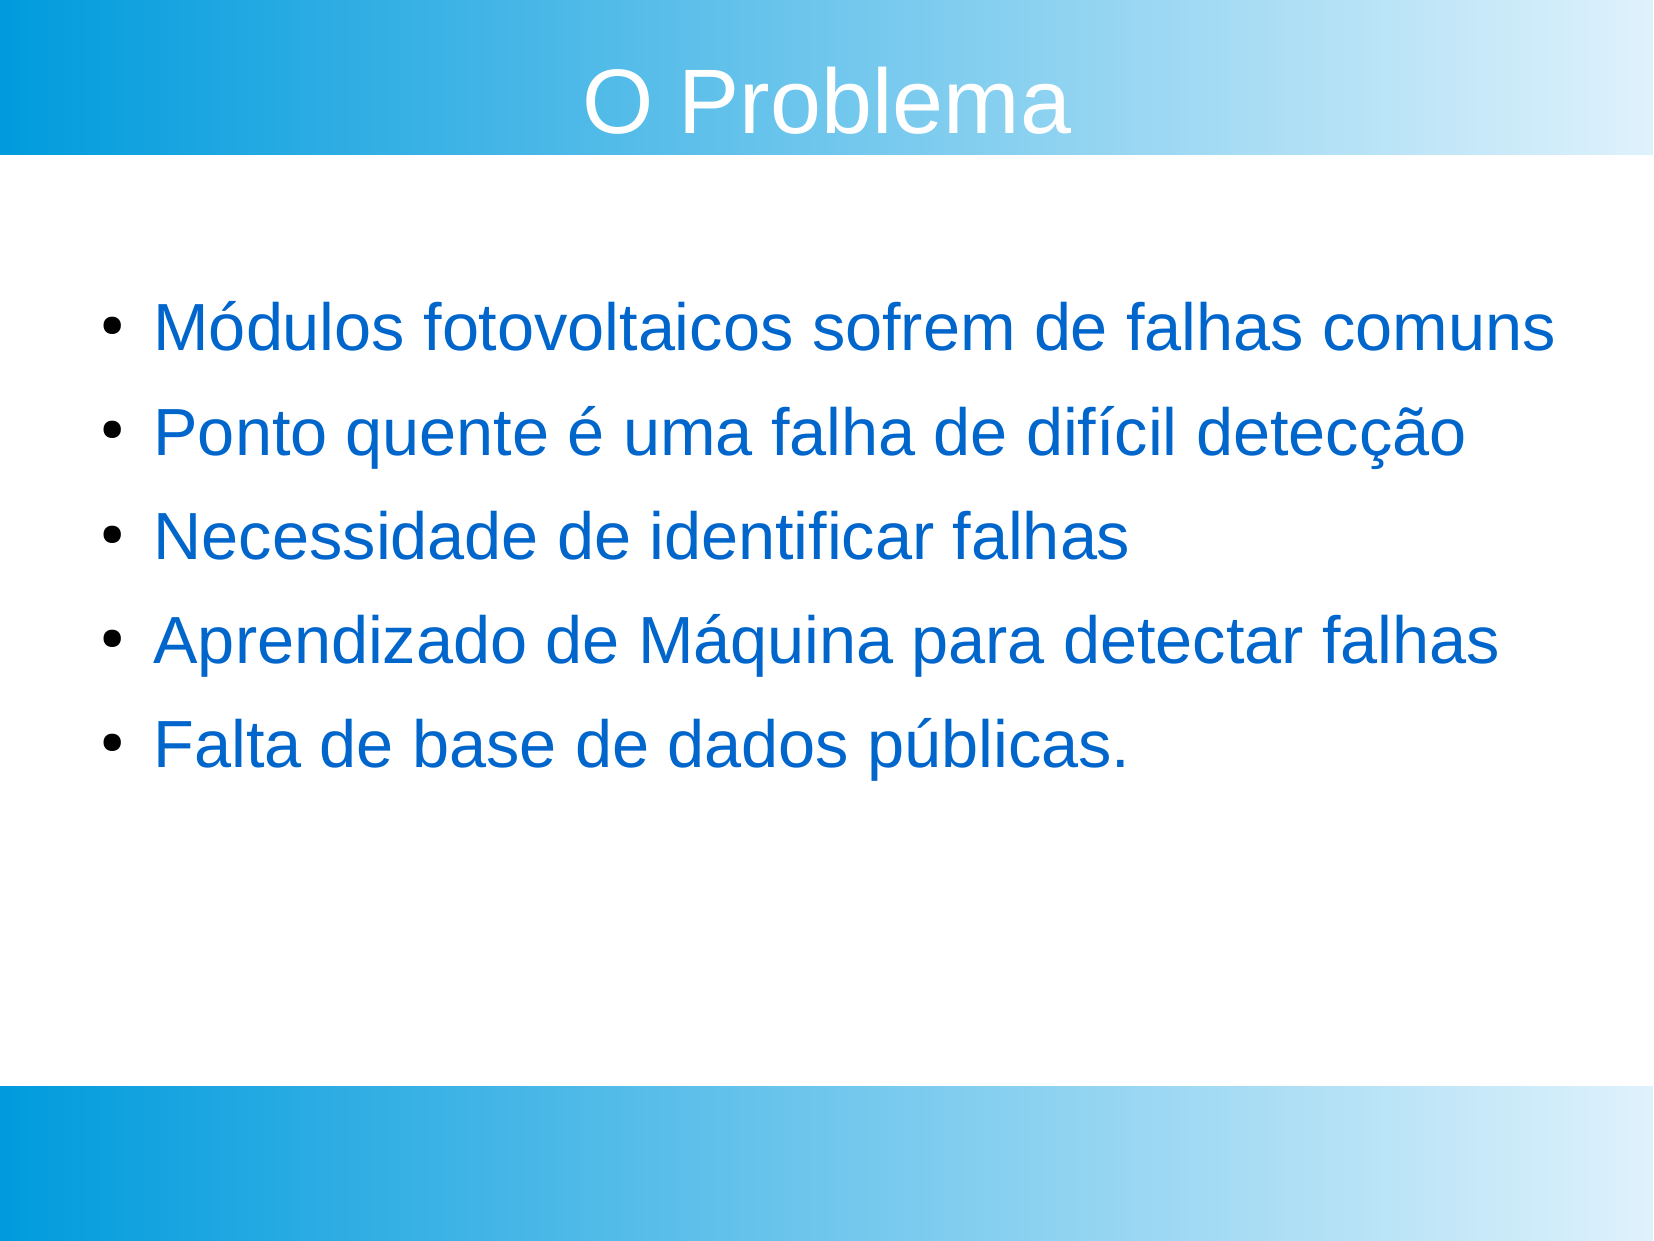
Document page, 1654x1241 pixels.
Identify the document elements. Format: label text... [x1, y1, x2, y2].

list Módulos fotovoltaicos sofrem de falhas comuns Ponto quente é uma falha de difícil detecção Necessidade de identificar falhas Aprendizado de Máquina para detectar falhas Falta de base de dados públicas. [82, 290, 1571, 1010]
title O Problema [82, 49, 1571, 155]
